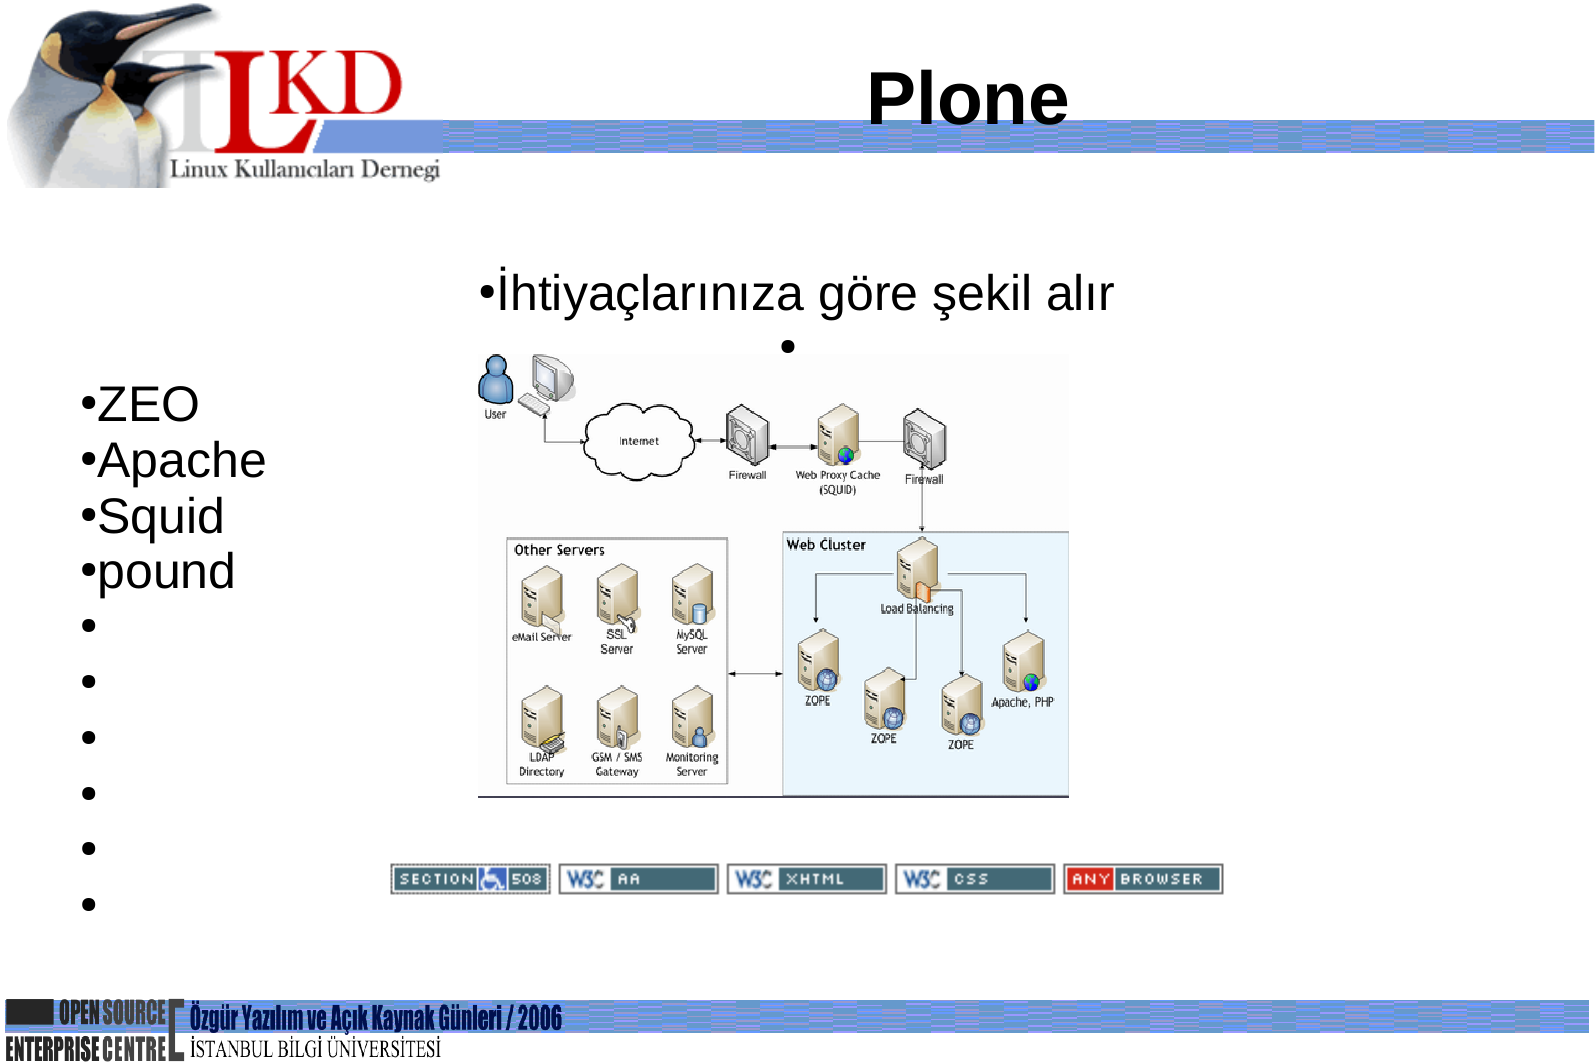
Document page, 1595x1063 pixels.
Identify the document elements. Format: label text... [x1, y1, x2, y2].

title Plone [442, 49, 1515, 148]
picture [7, 0, 1595, 188]
picture [0, 879, 1589, 1063]
picture [478, 354, 1069, 798]
subtitle İhtiyaçlarınıza göre şekil alır ZEO Apache Squid pound [79, 256, 118, 943]
text_box [118, 236, 1536, 1004]
picture [383, 856, 1232, 905]
